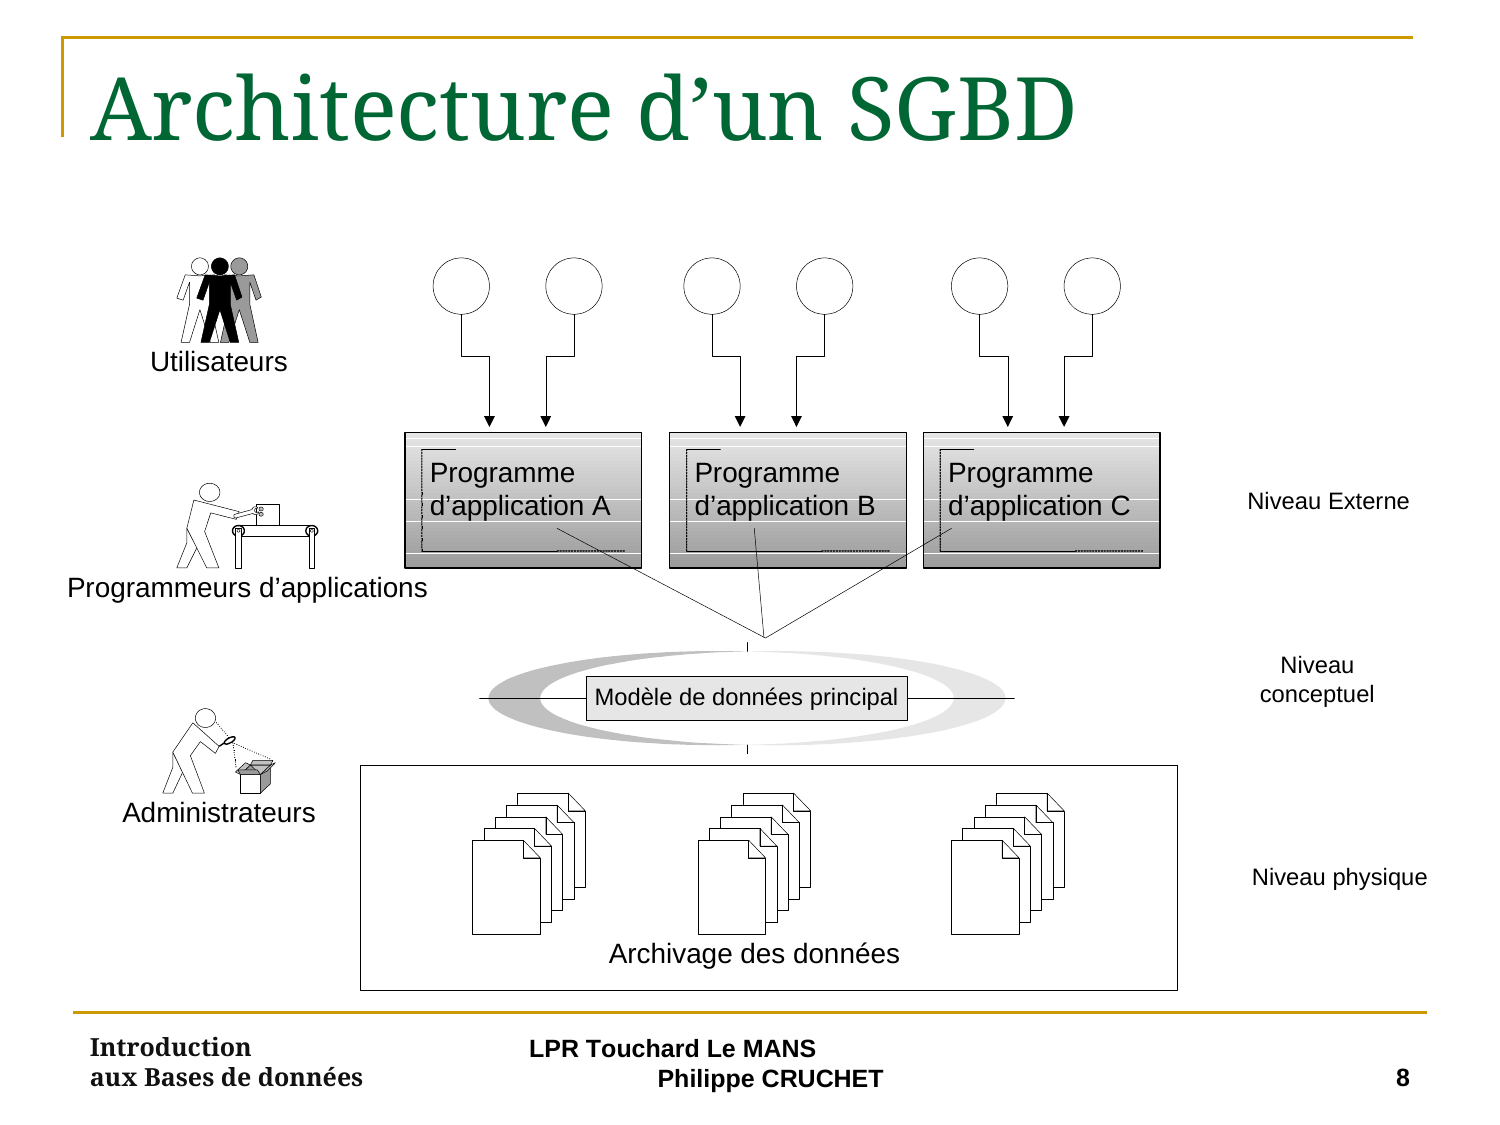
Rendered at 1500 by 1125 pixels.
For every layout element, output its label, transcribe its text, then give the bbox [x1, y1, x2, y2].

title Architecture d’un SGBD [75, 45, 1426, 233]
text_box <numéro> [1074, 1024, 1426, 1100]
text_box LPR Touchard Le MANS Philippe CRUCHET [512, 1025, 988, 1101]
chart [64, 255, 1431, 993]
